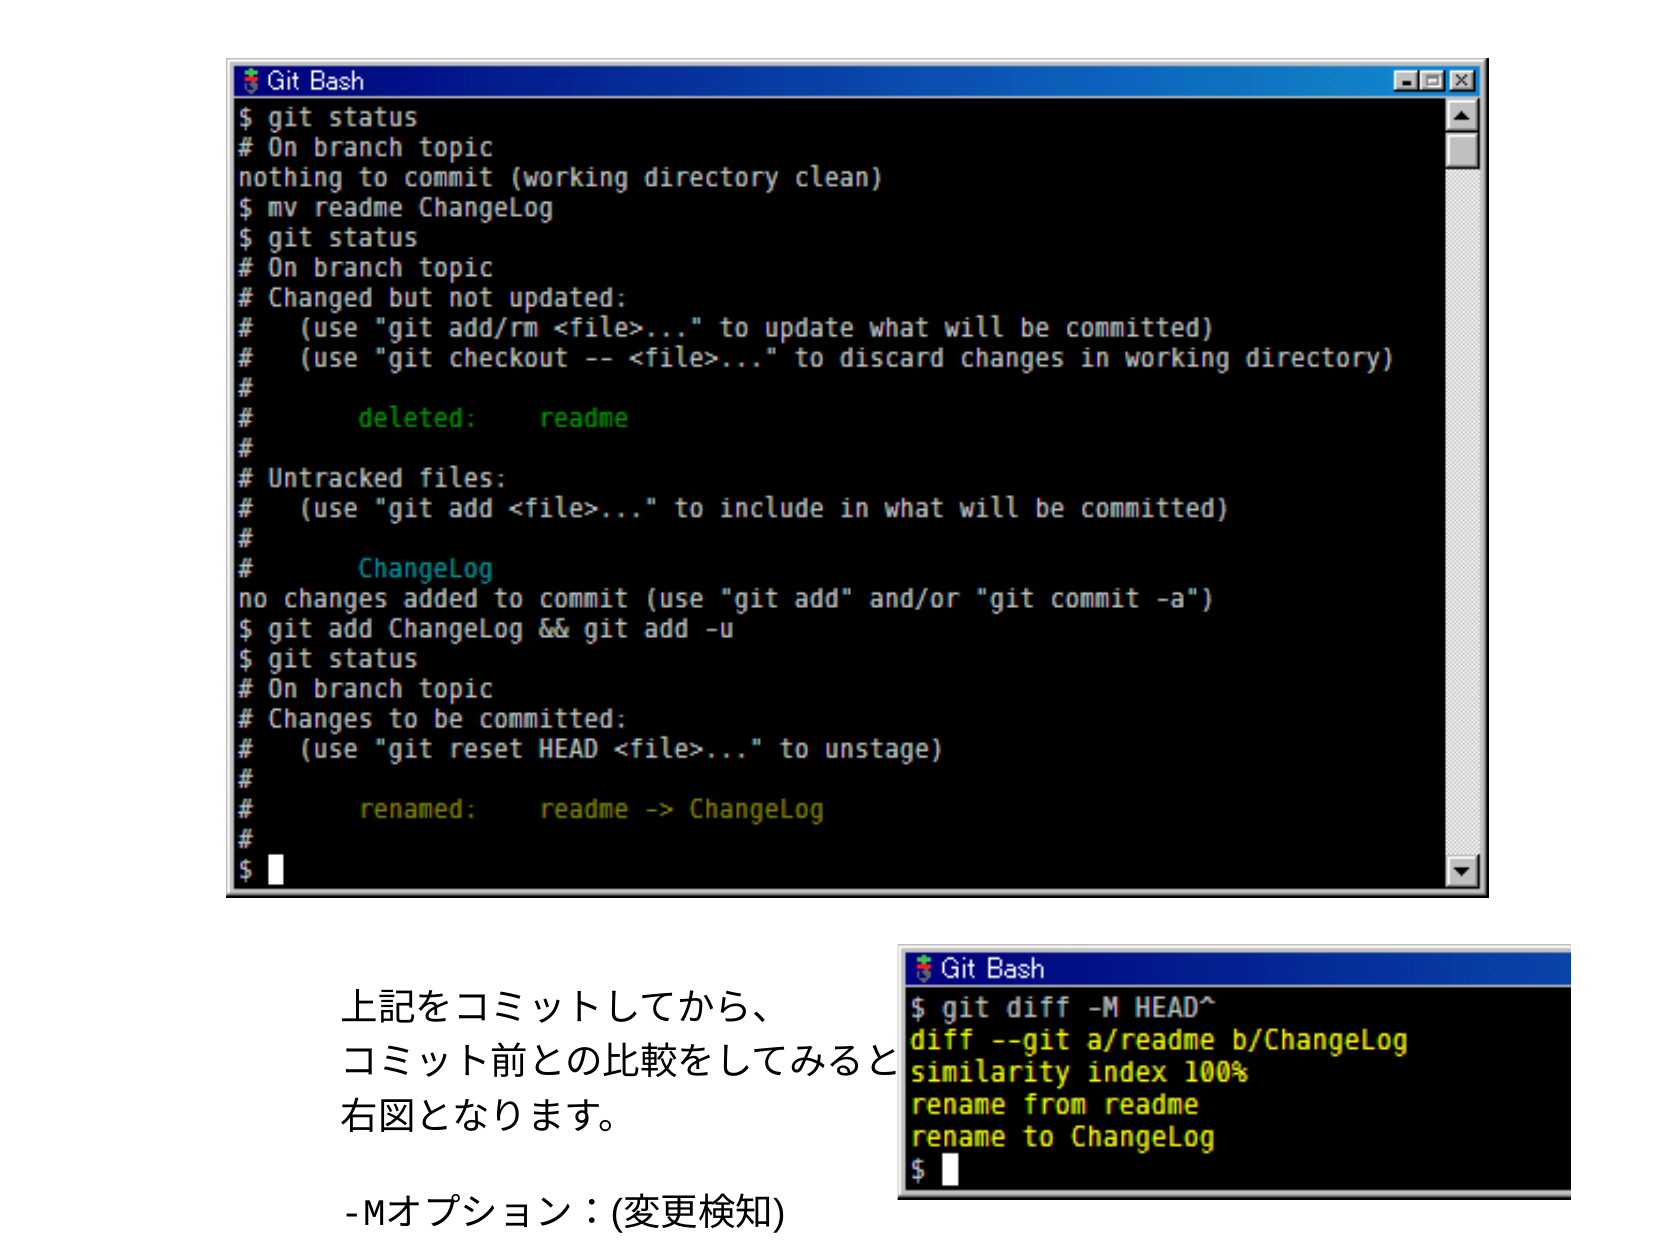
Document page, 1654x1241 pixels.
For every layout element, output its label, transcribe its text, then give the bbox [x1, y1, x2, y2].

text_box 上記をコミットしてから、 コミット前との比較をしてみると 右図となります。 -Mオプション：(変更検知) [325, 969, 835, 1179]
picture [897, 944, 1571, 1200]
picture [226, 58, 1489, 898]
